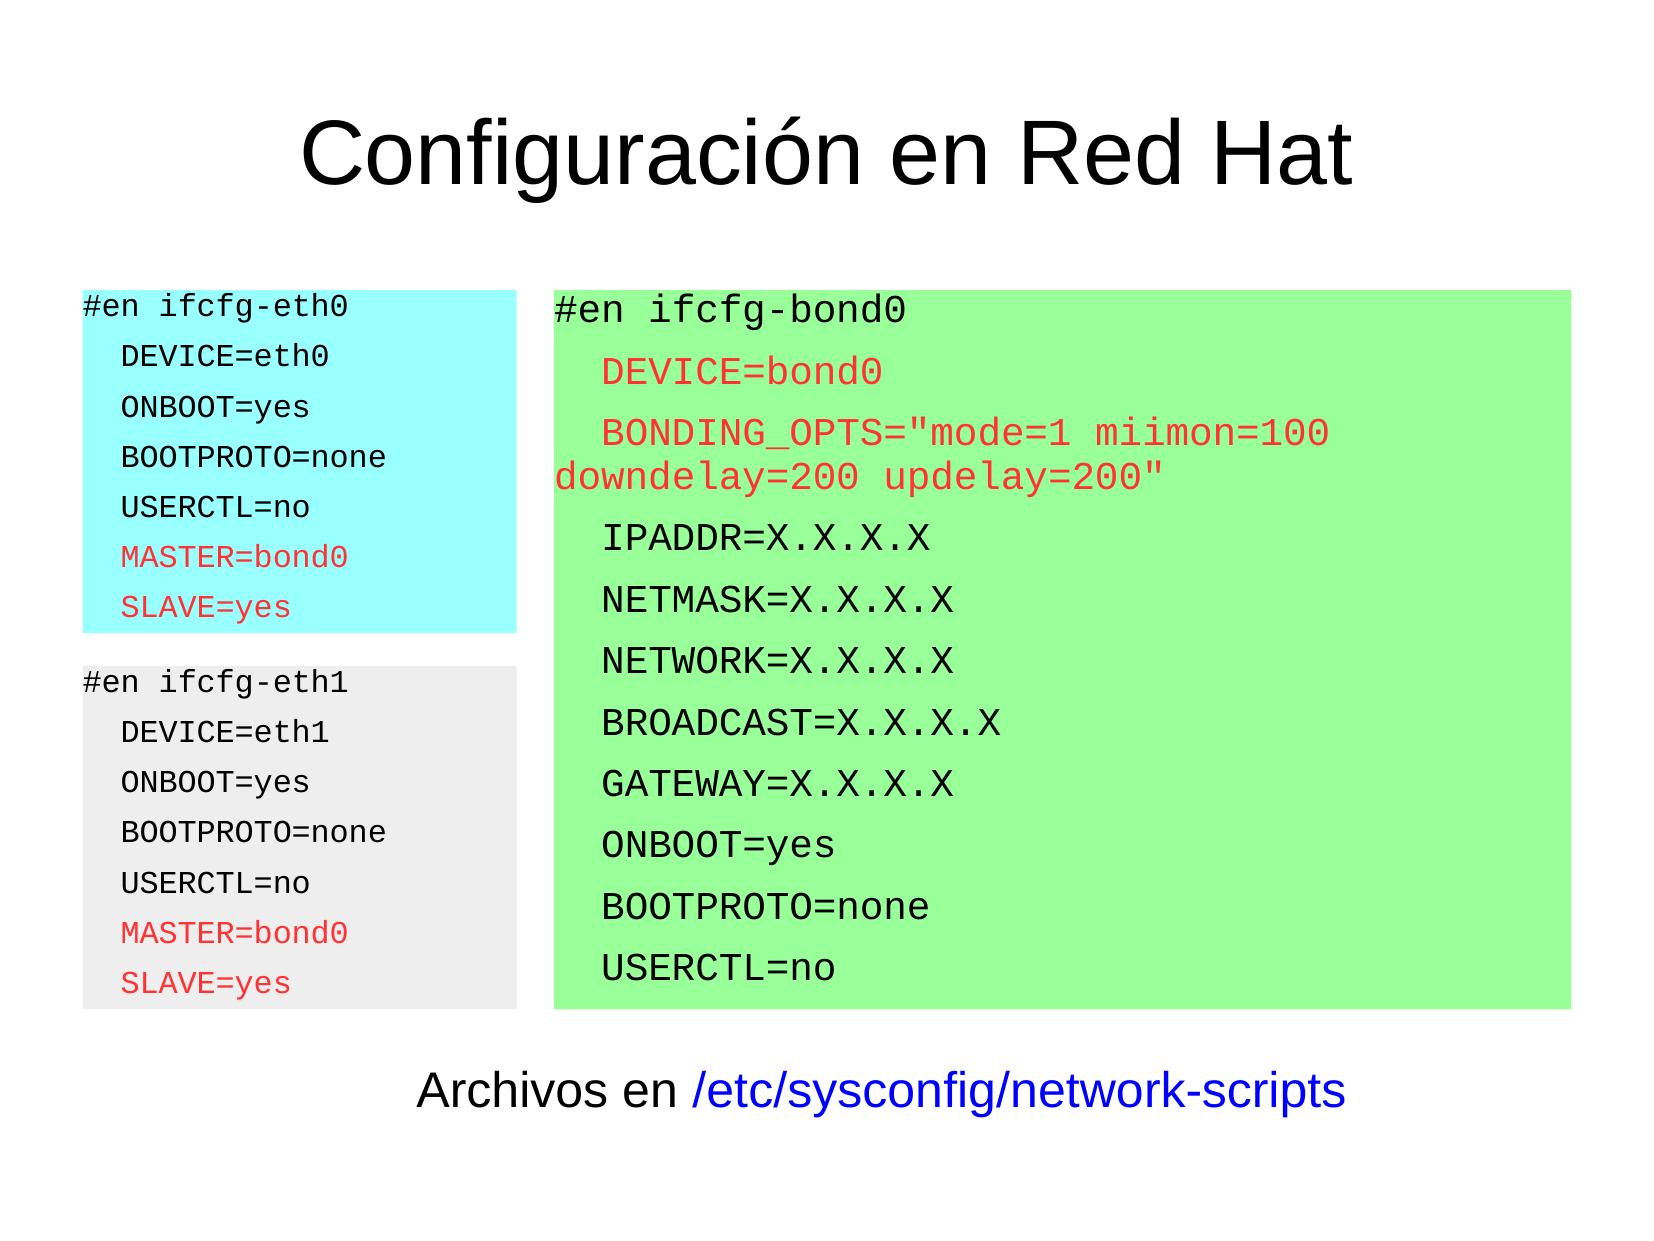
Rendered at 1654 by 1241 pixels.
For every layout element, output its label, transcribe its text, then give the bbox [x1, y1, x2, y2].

list #en ifcfg-bond0 DEVICE=bond0 BONDING_OPTS="mode=1 miimon=100 downdelay=200 updelay=200" IPADDR=X.X.X.X NETMASK=X.X.X.X NETWORK=X.X.X.X BROADCAST=X.X.X.X GATEWAY=X.X.X.X ONBOOT=yes BOOTPROTO=none USERCTL=no [554, 290, 1572, 1010]
text_box Archivos en /etc/sysconfig/network-scripts [401, 1054, 1359, 1126]
list #en ifcfg-eth0 DEVICE=eth0 ONBOOT=yes BOOTPROTO=none USERCTL=no MASTER=bond0 SLAVE=yes [82, 290, 517, 634]
title Configuración en Red Hat [82, 49, 1571, 257]
list #en ifcfg-eth1 DEVICE=eth1 ONBOOT=yes BOOTPROTO=none USERCTL=no MASTER=bond0 SLAVE=yes [82, 665, 517, 1009]
